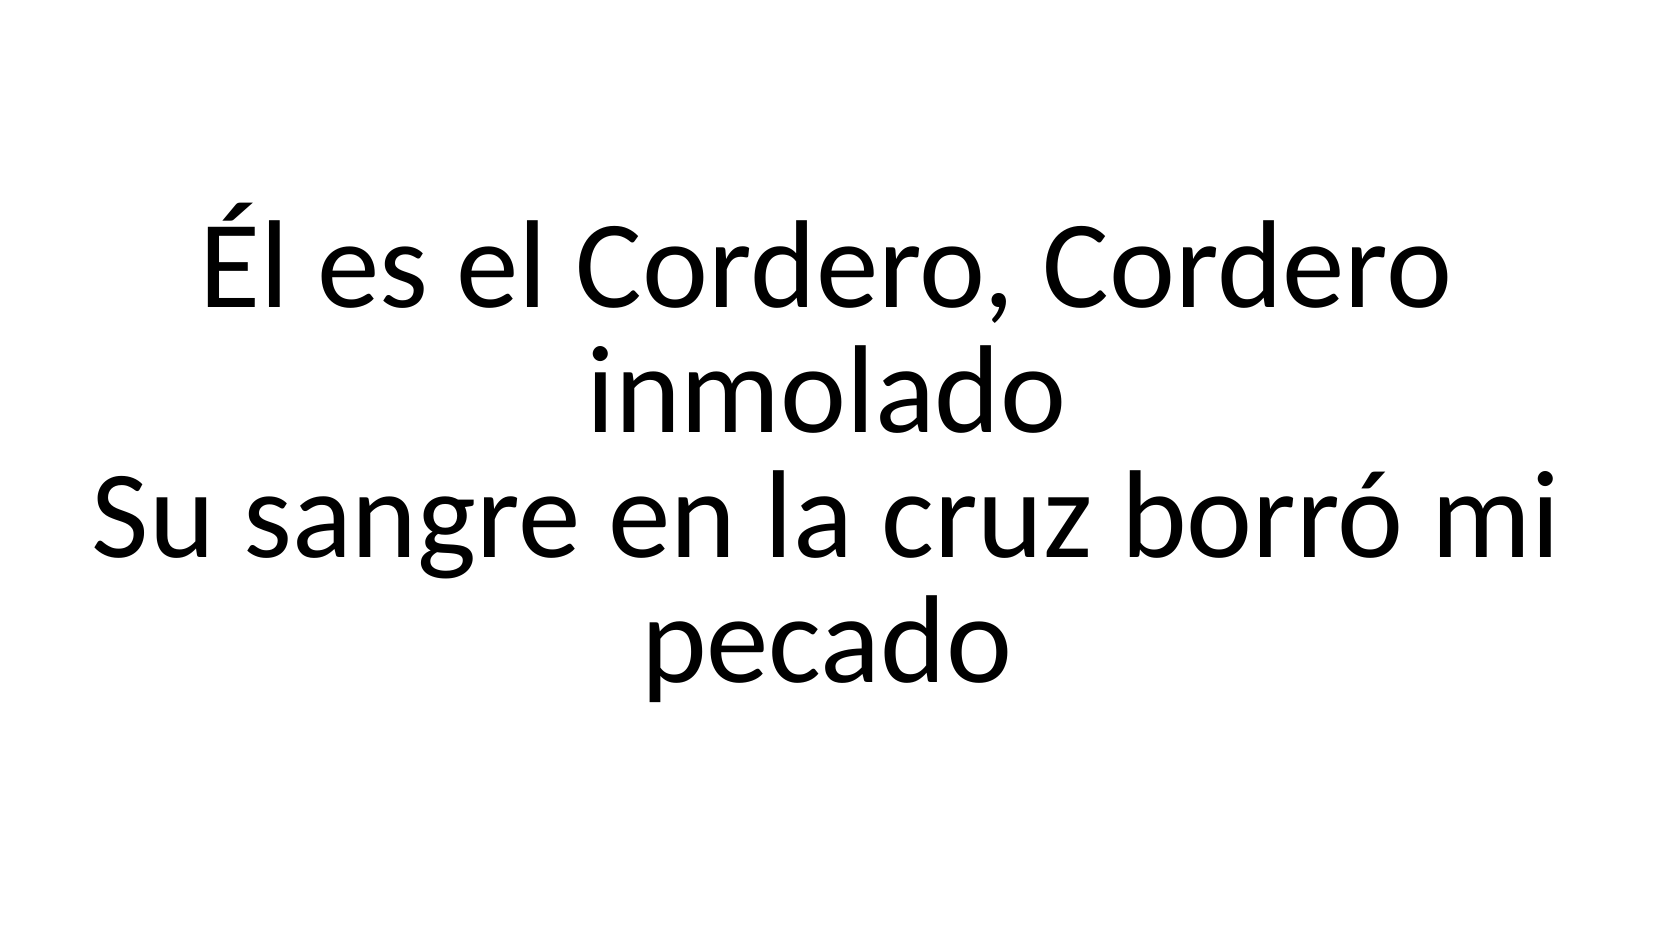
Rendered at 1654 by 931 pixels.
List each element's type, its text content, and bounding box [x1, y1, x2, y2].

title Él es el Cordero, Cordero inmolado Su sangre en la cruz borró mi pecado [0, 0, 1654, 928]
